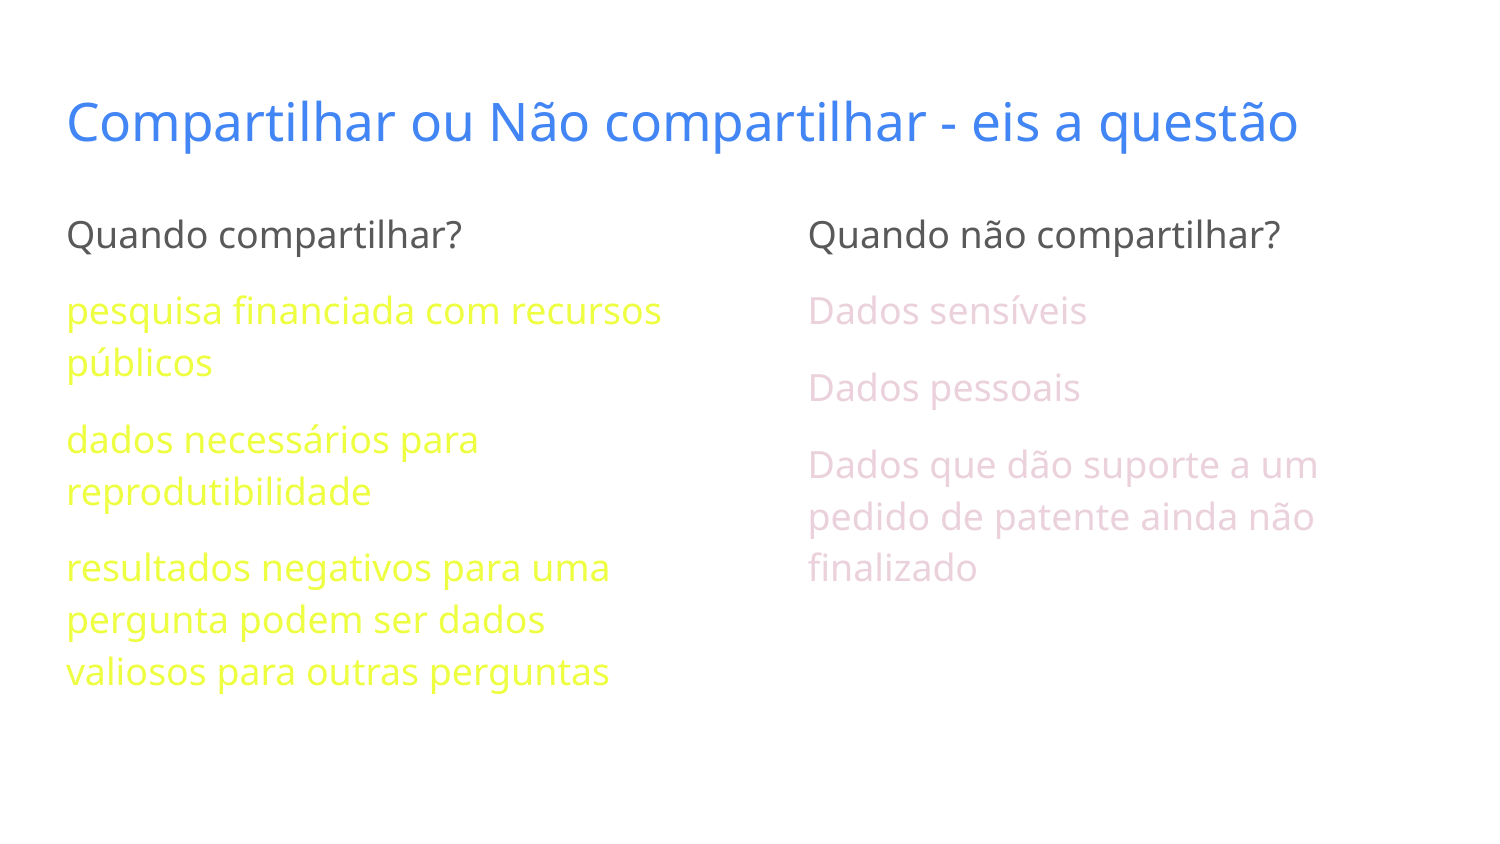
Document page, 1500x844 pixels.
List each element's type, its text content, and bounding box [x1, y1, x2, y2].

list Quando compartilhar? pesquisa financiada com recursos públicos dados necessários para reprodutibilidade resultados negativos para uma pergunta podem ser dados valiosos para outras perguntas [51, 189, 708, 750]
title Compartilhar ou Não compartilhar - eis a questão [51, 72, 1449, 167]
list Quando não compartilhar? Dados sensíveis Dados pessoais Dados que dão suporte a um pedido de patente ainda não finalizado [792, 189, 1449, 750]
